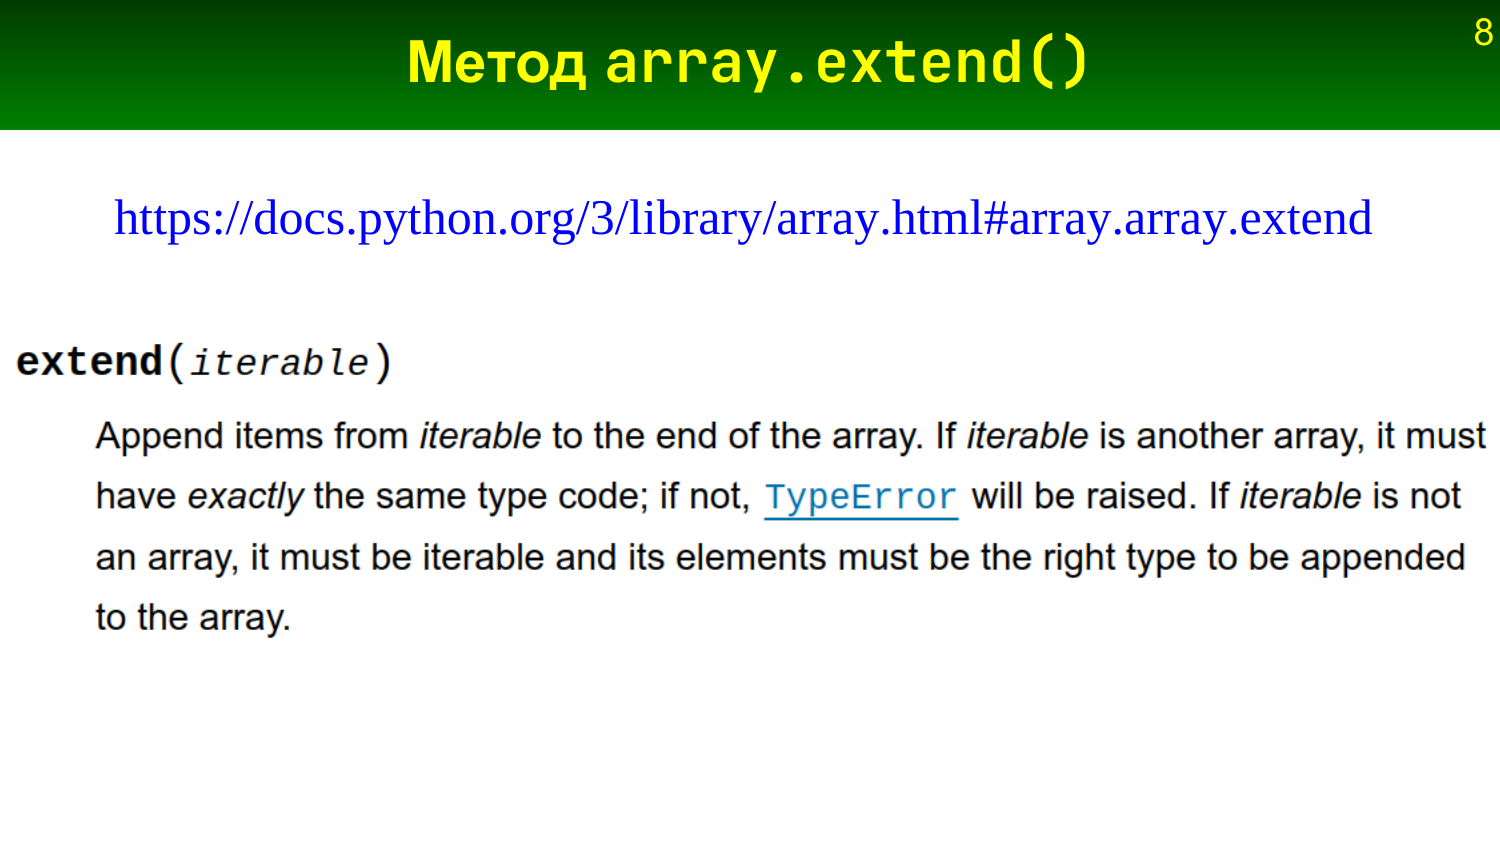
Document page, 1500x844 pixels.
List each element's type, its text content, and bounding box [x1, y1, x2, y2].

title Метод array.extend() [75, 0, 1426, 119]
picture [5, 335, 1495, 650]
text_box https://docs.python.org/3/library/array.html#array.array.extend [114, 177, 1386, 252]
